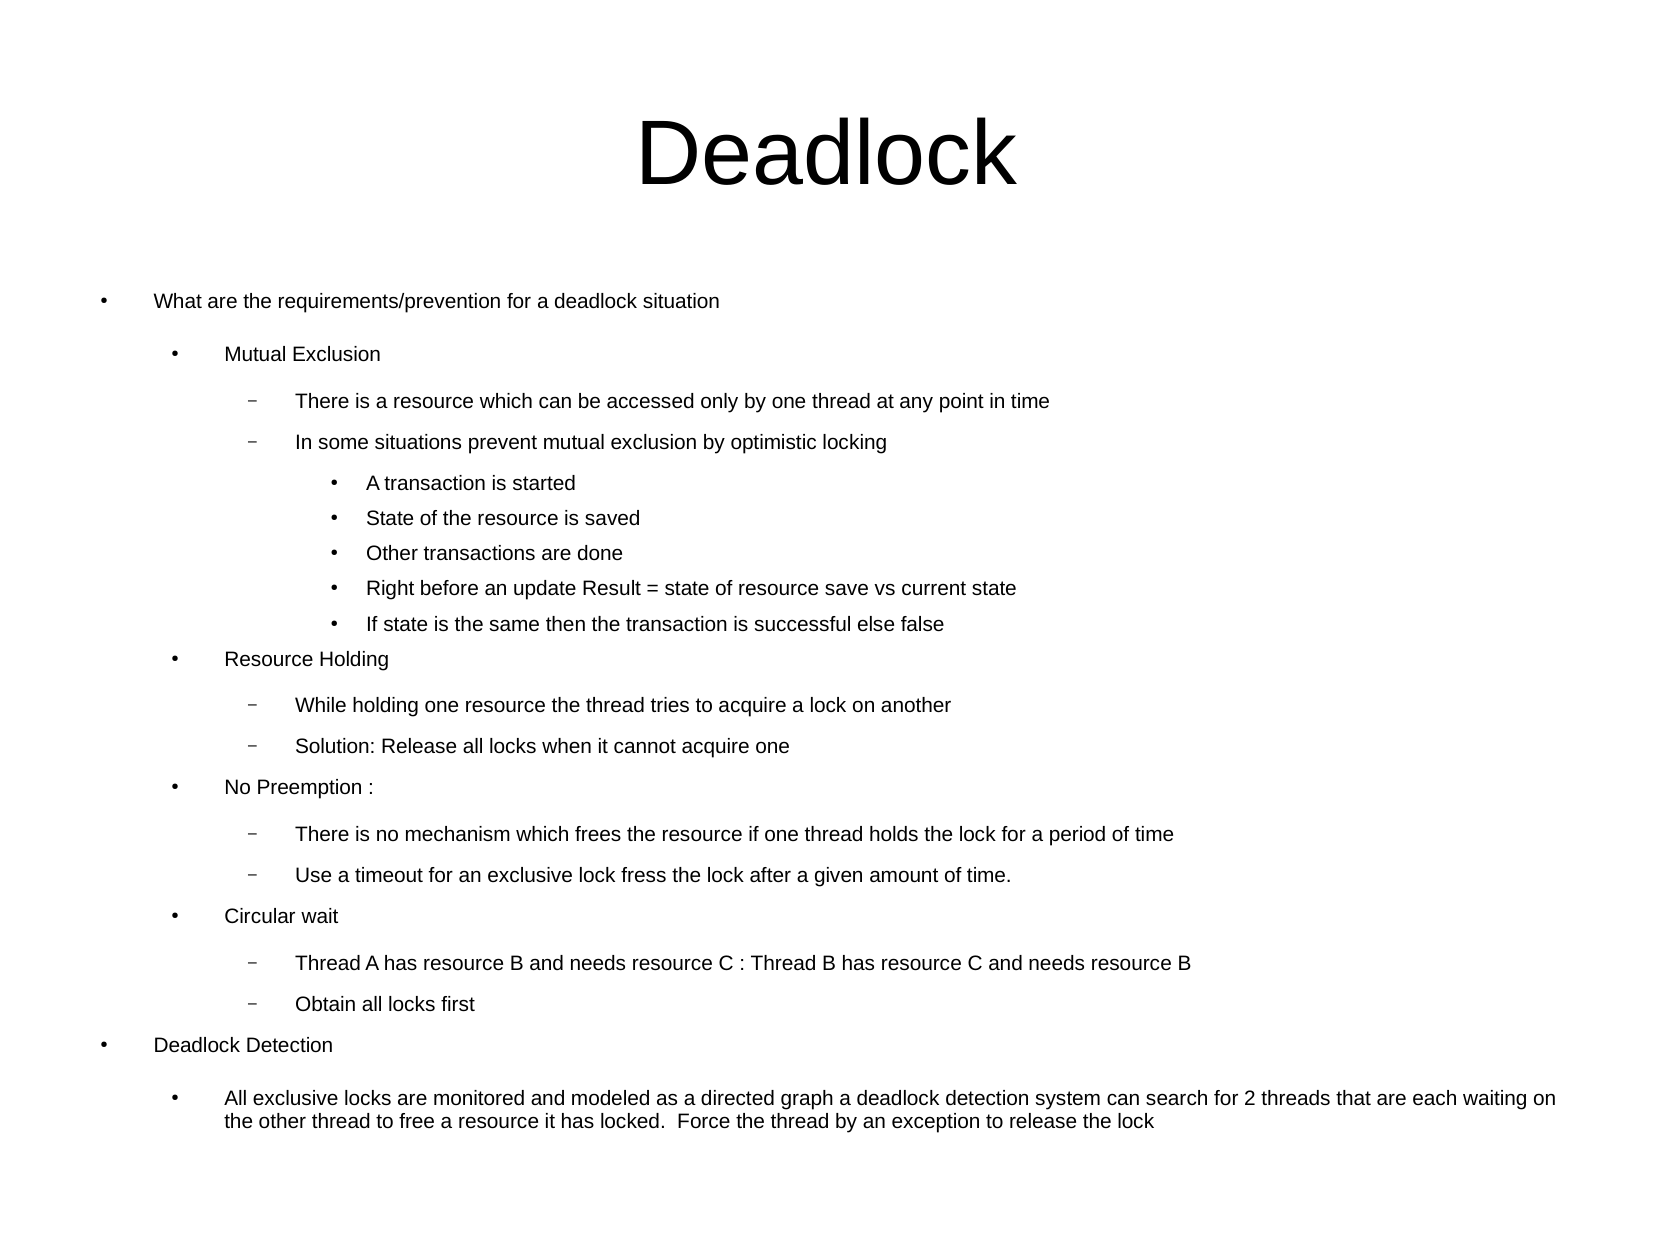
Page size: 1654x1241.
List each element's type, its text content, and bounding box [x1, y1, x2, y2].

list What are the requirements/prevention for a deadlock situation Mutual Exclusion There is a resource which can be accessed only by one thread at any point in time In some situations prevent mutual exclusion by optimistic locking A transaction is started State of the resource is saved Other transactions are done Right before an update Result = state of resource save vs current state If state is the same then the transaction is successful else false Resource Holding While holding one resource the thread tries to acquire a lock on another Solution: Release all locks when it cannot acquire one No Preemption : There is no mechanism which frees the resource if one thread holds the lock for a period of time Use a timeout for an exclusive lock fress the lock after a given amount of time. Circular wait Thread A has resource B and needs resource C : Thread B has resource C and needs resource B Obtain all locks first Deadlock Detection All exclusive locks are monitored and modeled as a directed graph a deadlock detection system can search for 2 threads that are each waiting on the other thread to free a resource it has locked. Force the thread by an exception to release the lock [82, 290, 1571, 1216]
title Deadlock [82, 49, 1571, 257]
